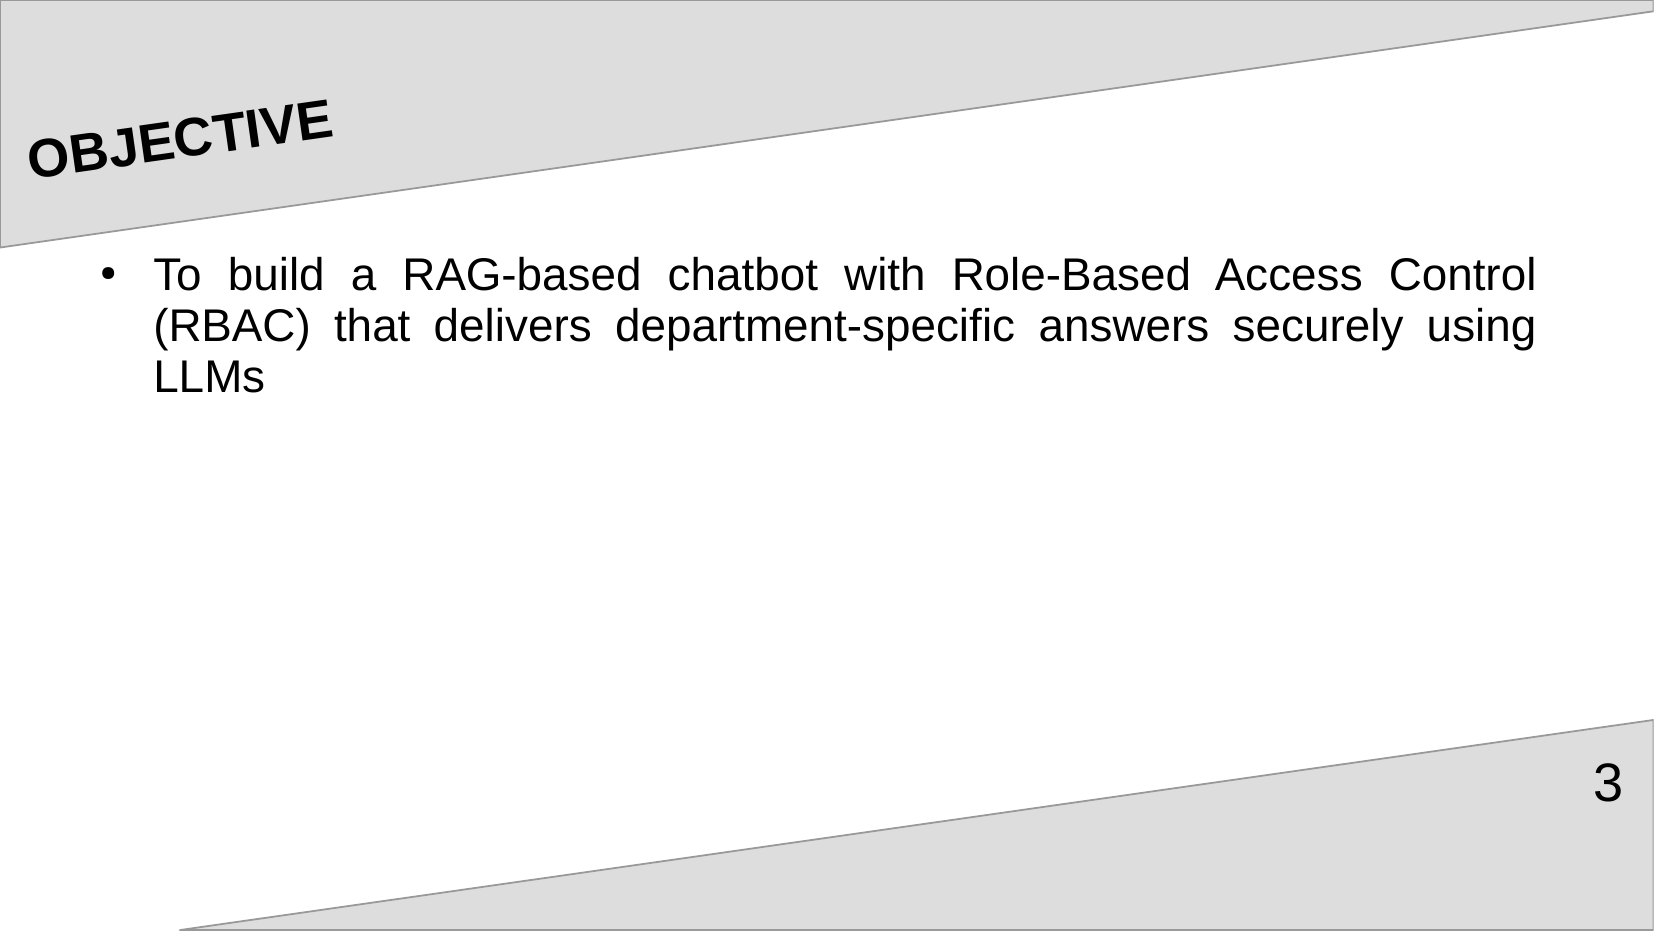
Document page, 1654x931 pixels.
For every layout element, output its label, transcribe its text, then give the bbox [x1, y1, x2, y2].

list To build a RAG-based chatbot with Role-Based Access Control (RBAC) that delivers department-specific answers securely using LLMs [82, 248, 1538, 789]
title OBJECTIVE [16, 0, 1501, 239]
